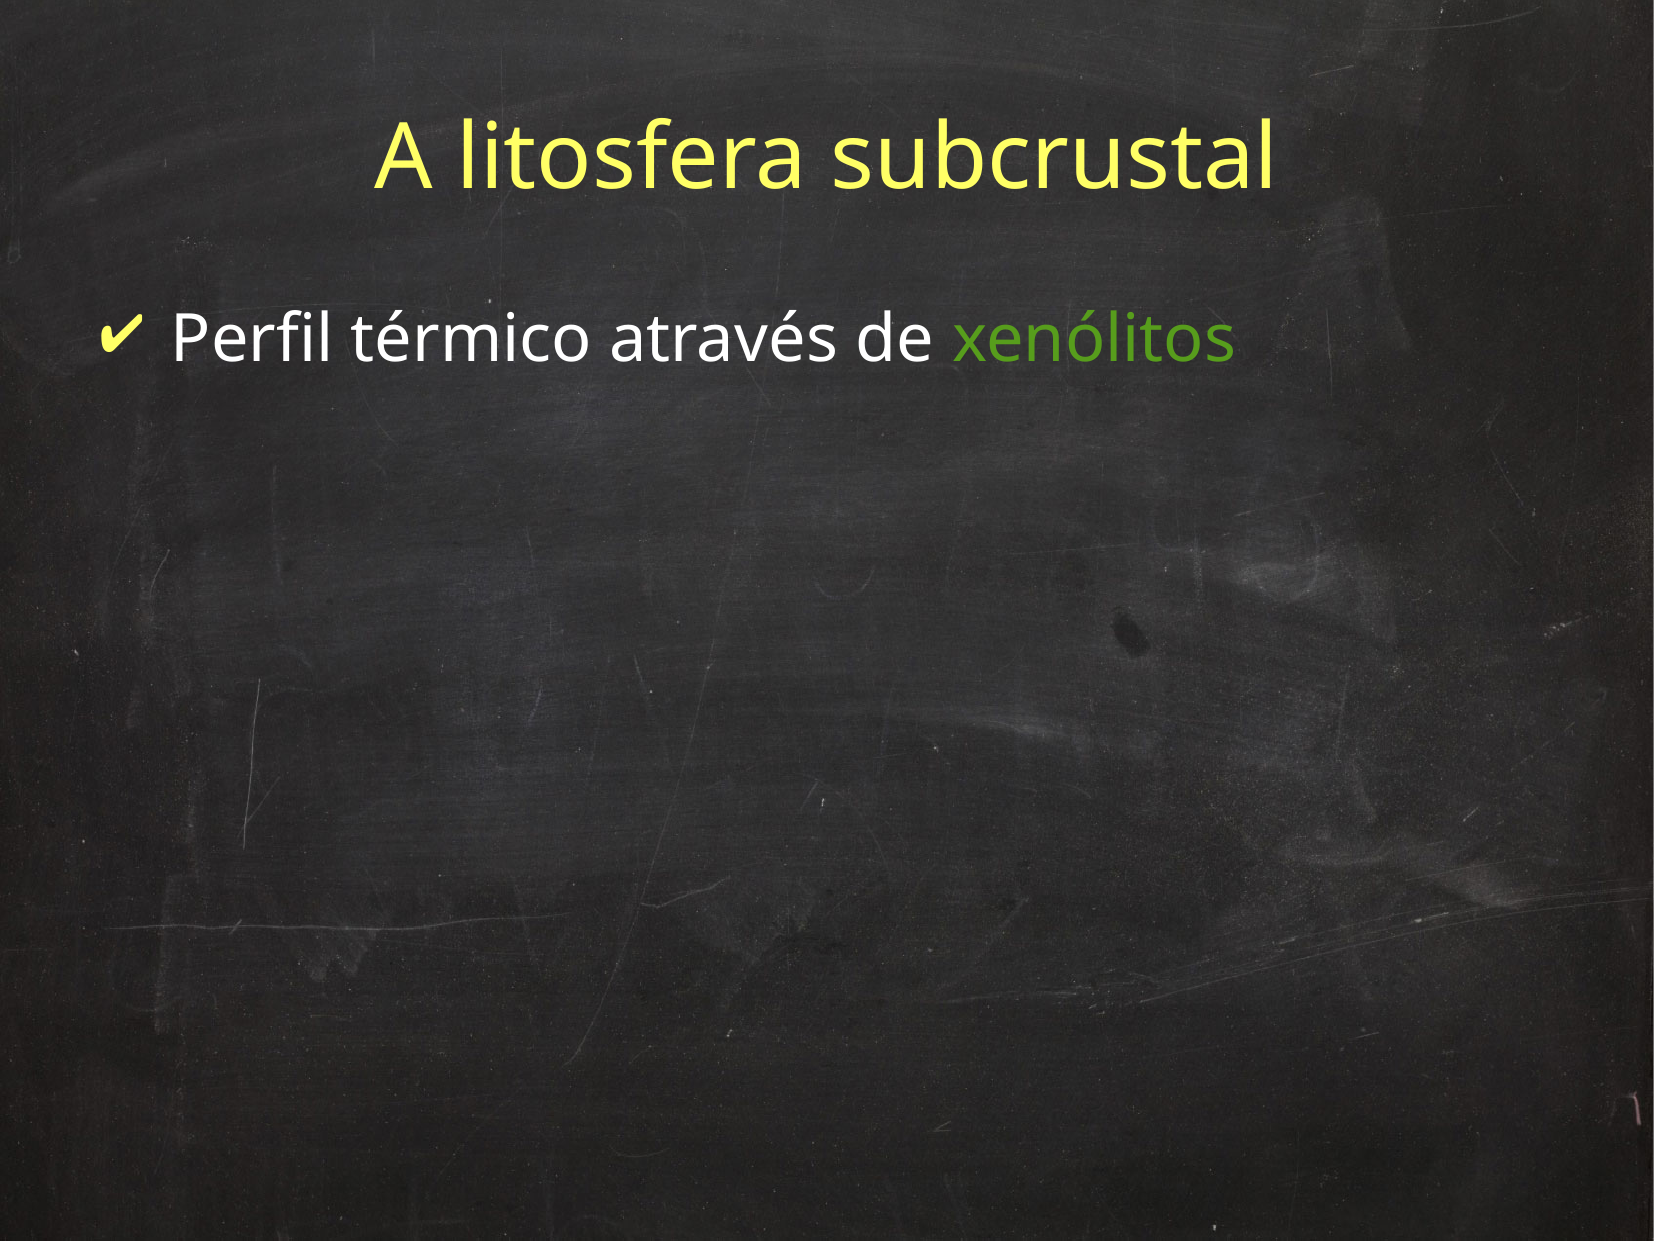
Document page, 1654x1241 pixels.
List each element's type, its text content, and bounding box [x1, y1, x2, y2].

list Perfil térmico através de xenólitos [82, 290, 1571, 1109]
title A litosfera subcrustal [82, 56, 1571, 250]
picture [0, 0, 1654, 1241]
